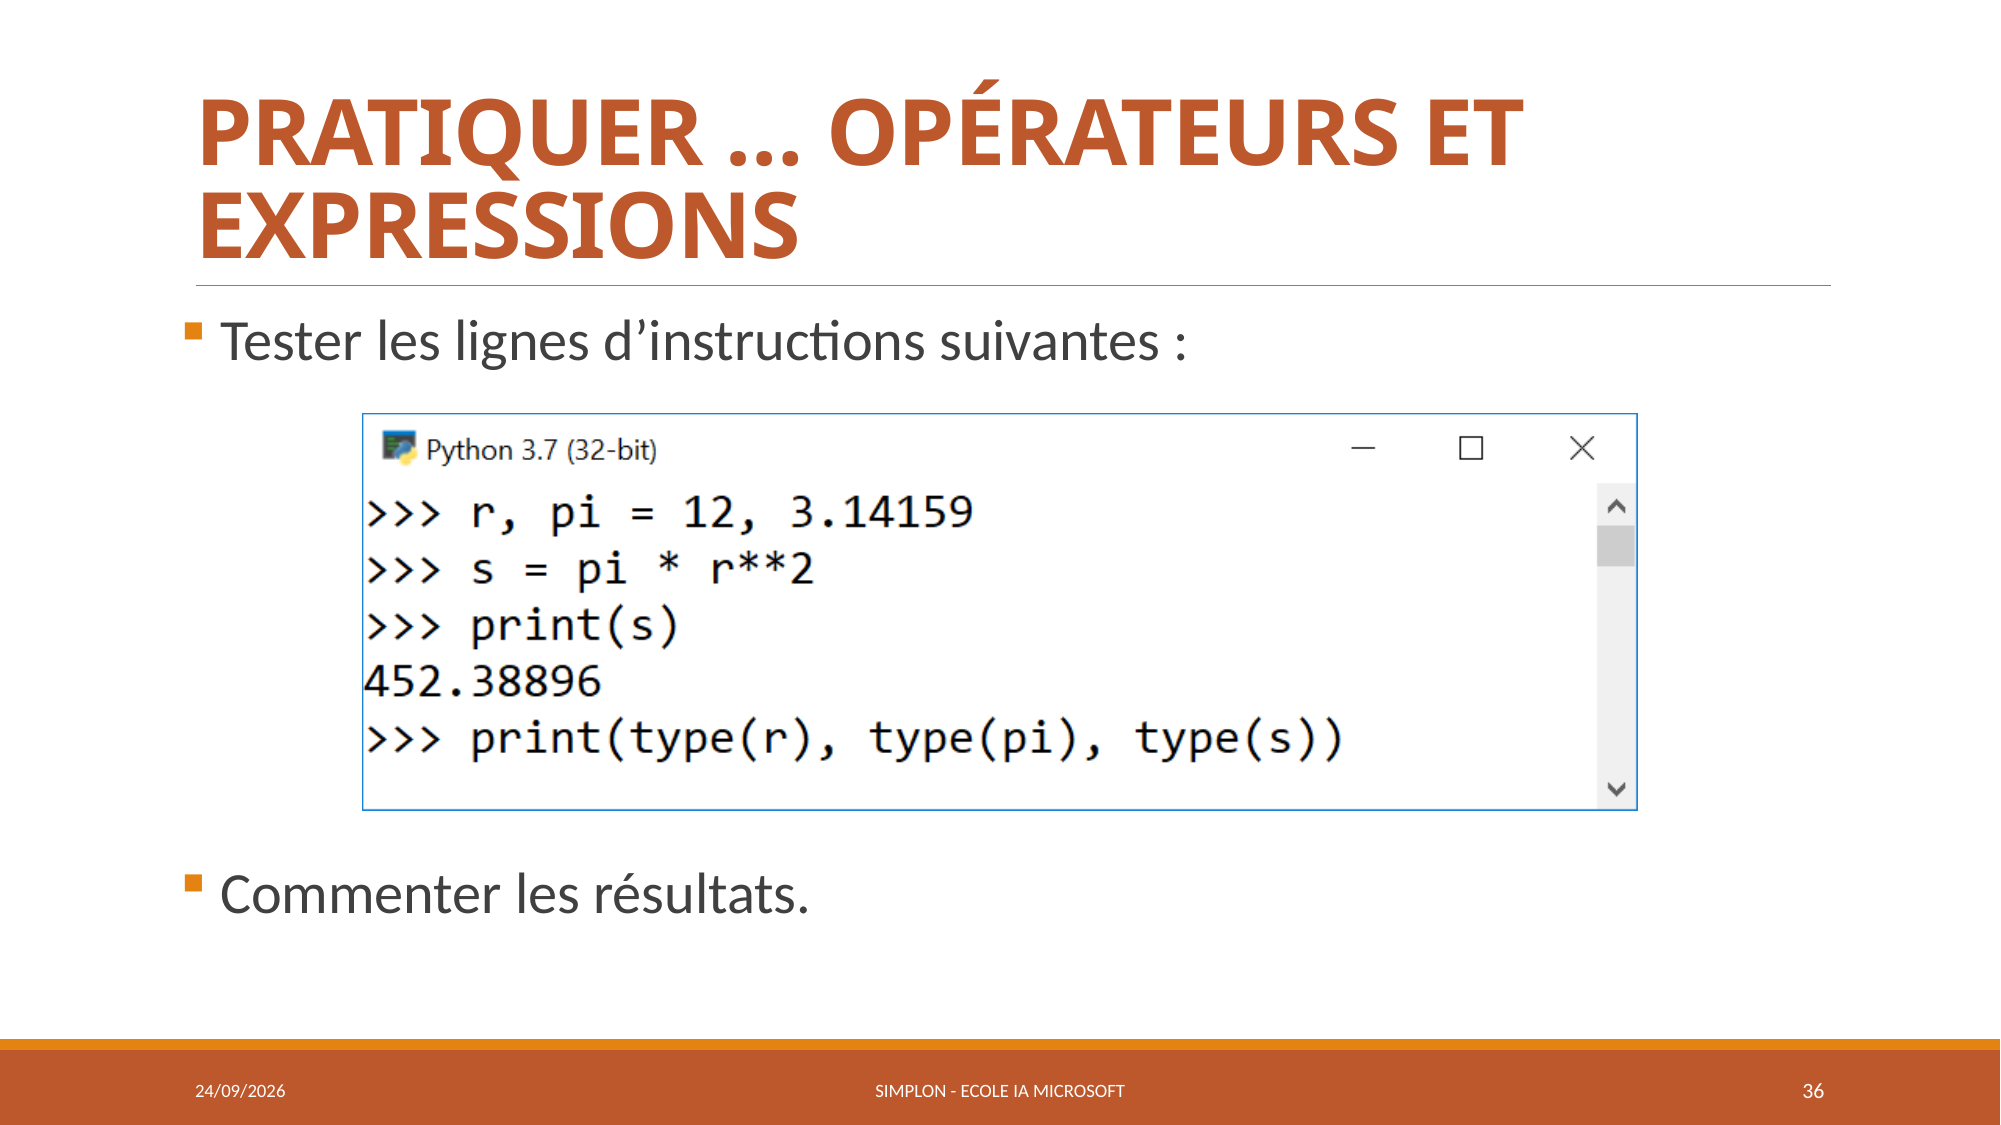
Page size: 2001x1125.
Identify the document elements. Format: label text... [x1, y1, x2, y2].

slide_number 16/01/2020 [180, 1059, 586, 1120]
title PRATIQUER … OPÉRATEURS ET EXPRESSIONS [180, 47, 1830, 285]
list Tester les lignes d’instructions suivantes : Commenter les résultats. [180, 302, 1830, 976]
footer Simplon - Ecole IA Microsoft [604, 1059, 1396, 1120]
picture [362, 413, 1638, 811]
slide_number <numéro> [1624, 1059, 1840, 1120]
